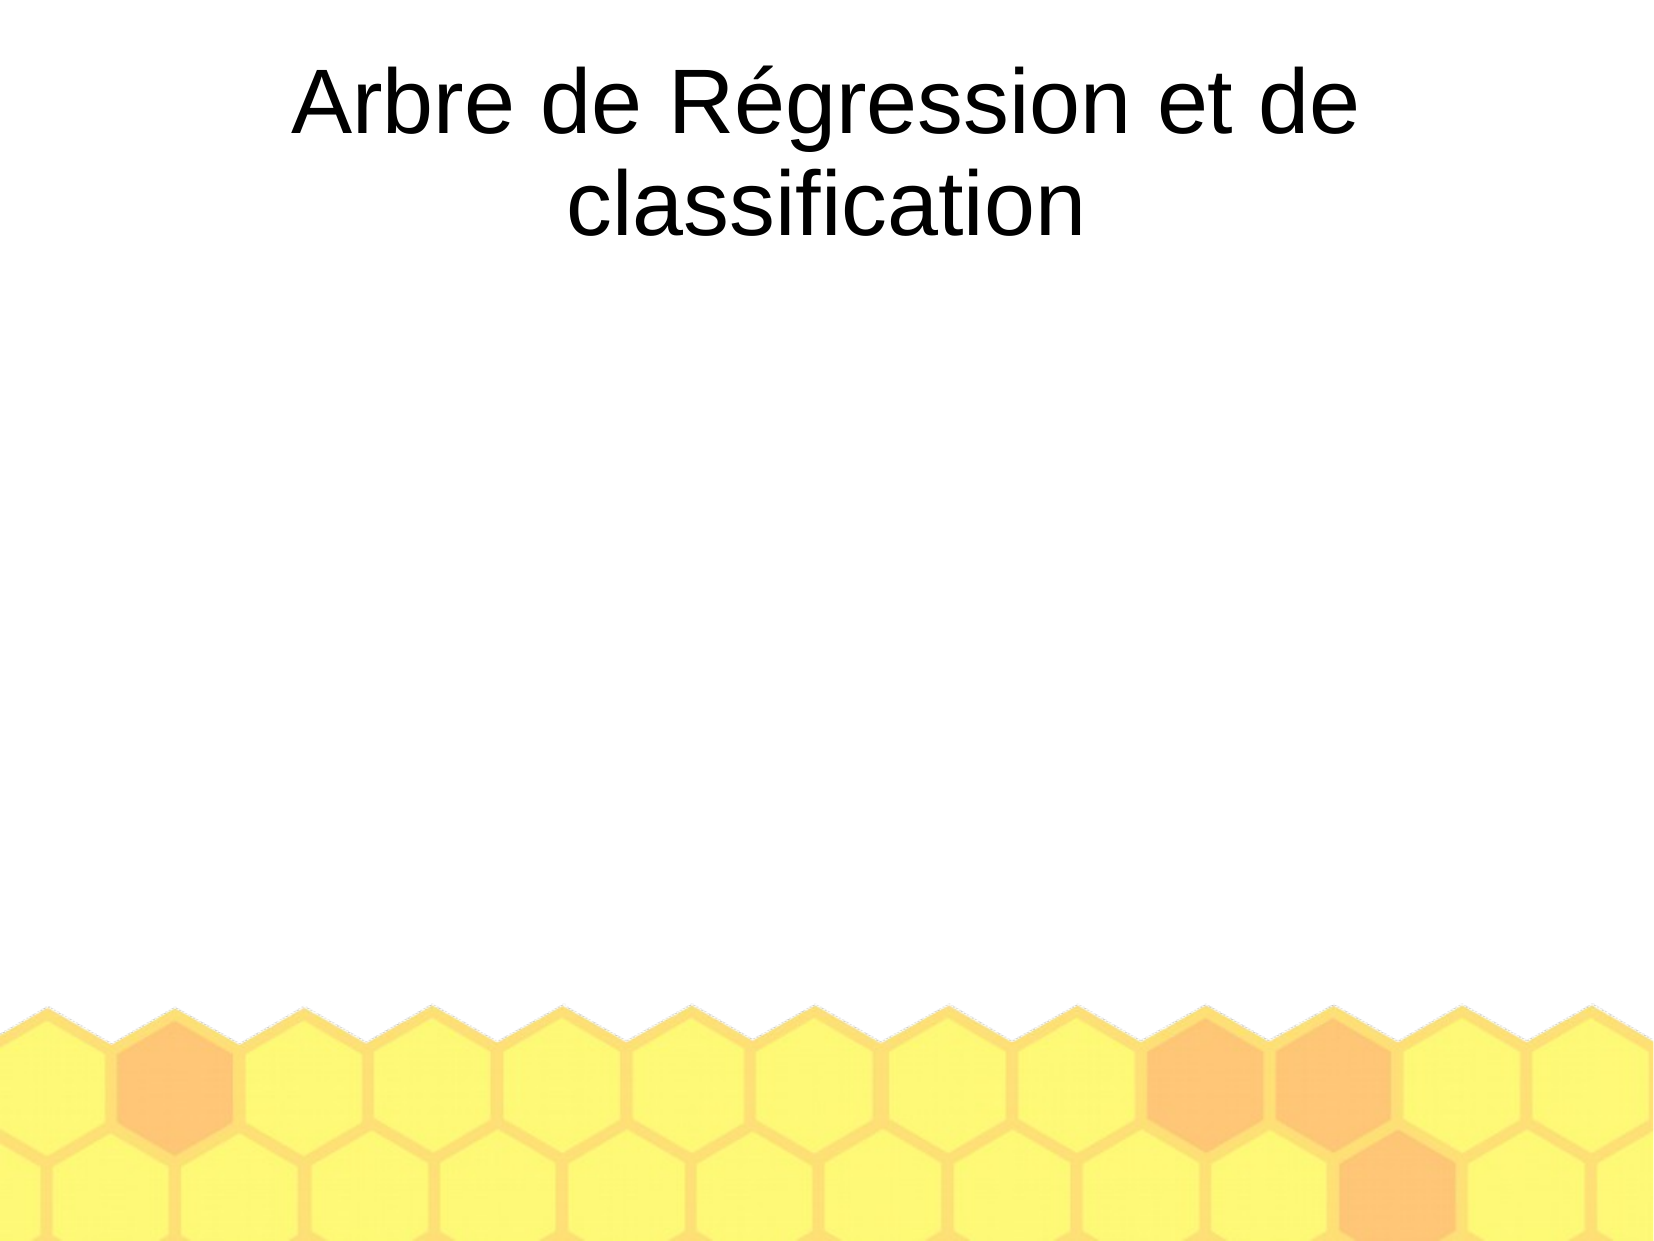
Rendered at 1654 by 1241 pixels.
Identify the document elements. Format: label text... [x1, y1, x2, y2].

picture [0, 1001, 1654, 1241]
title Arbre de Régression et de classification [82, 49, 1571, 257]
